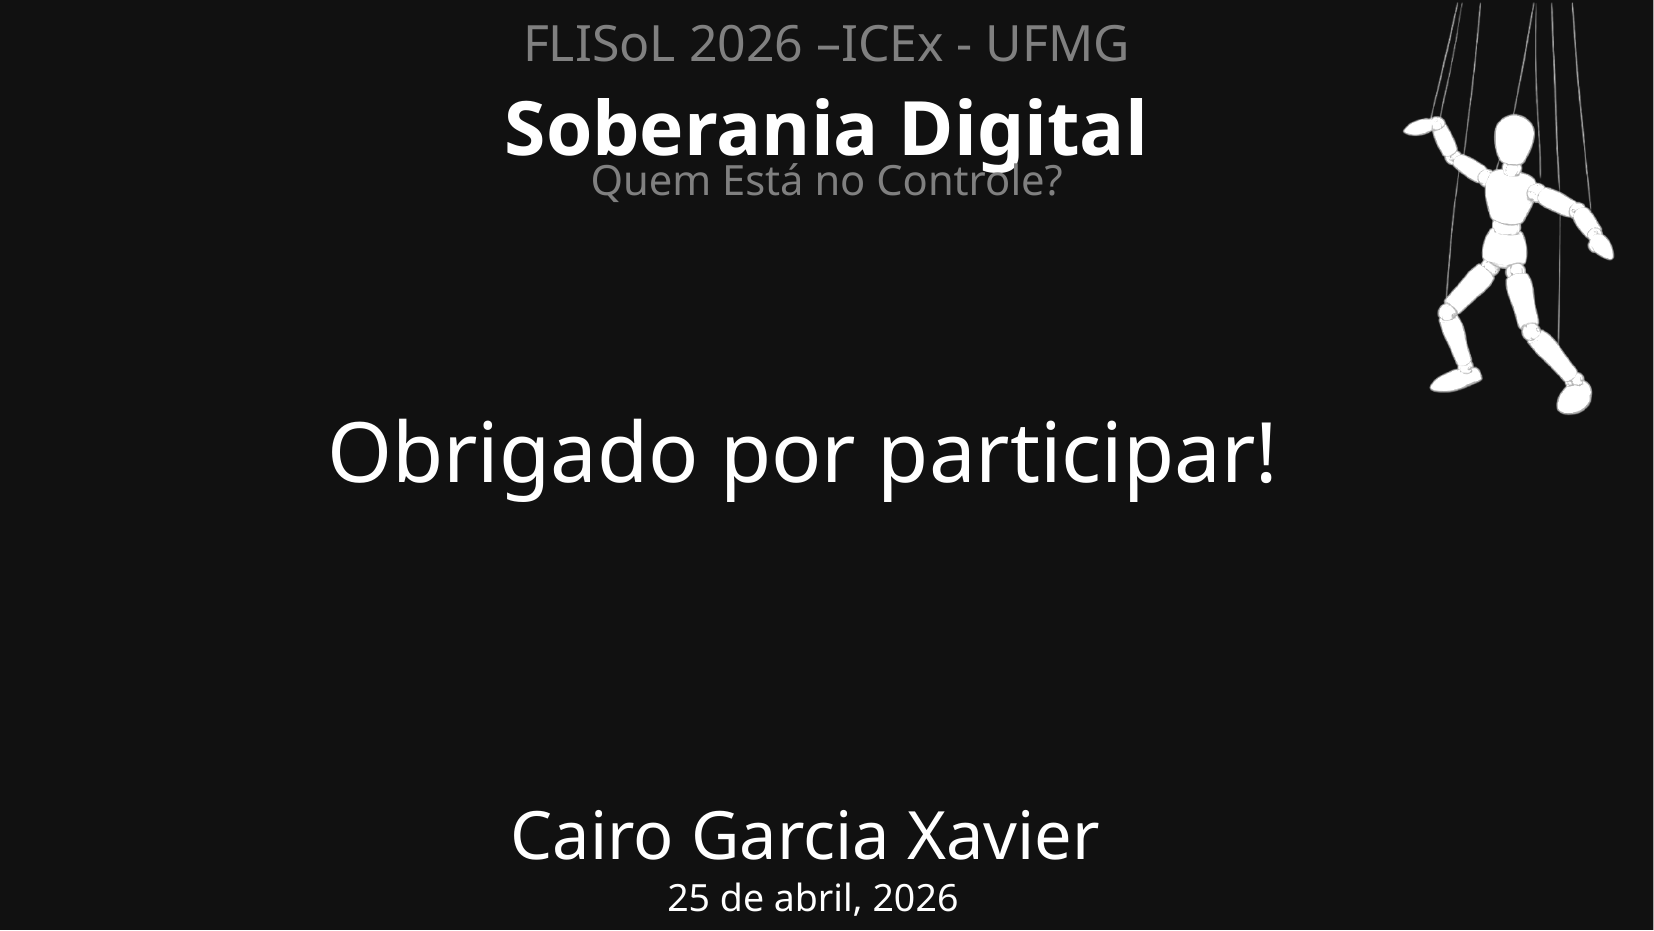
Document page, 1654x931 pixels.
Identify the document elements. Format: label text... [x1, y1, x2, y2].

text_box FLISoL 2026 –ICEx - UFMG [82, 0, 1341, 85]
subtitle Quem Está no Controle? [82, 137, 1341, 222]
text_box Cairo Garcia Xavier [495, 787, 1160, 887]
text_box 25 de abril, 2026 [652, 867, 1001, 931]
text_box Obrigado por participar! [312, 394, 1342, 515]
picture [1341, 0, 1654, 480]
title Soberania Digital [82, 85, 1341, 137]
